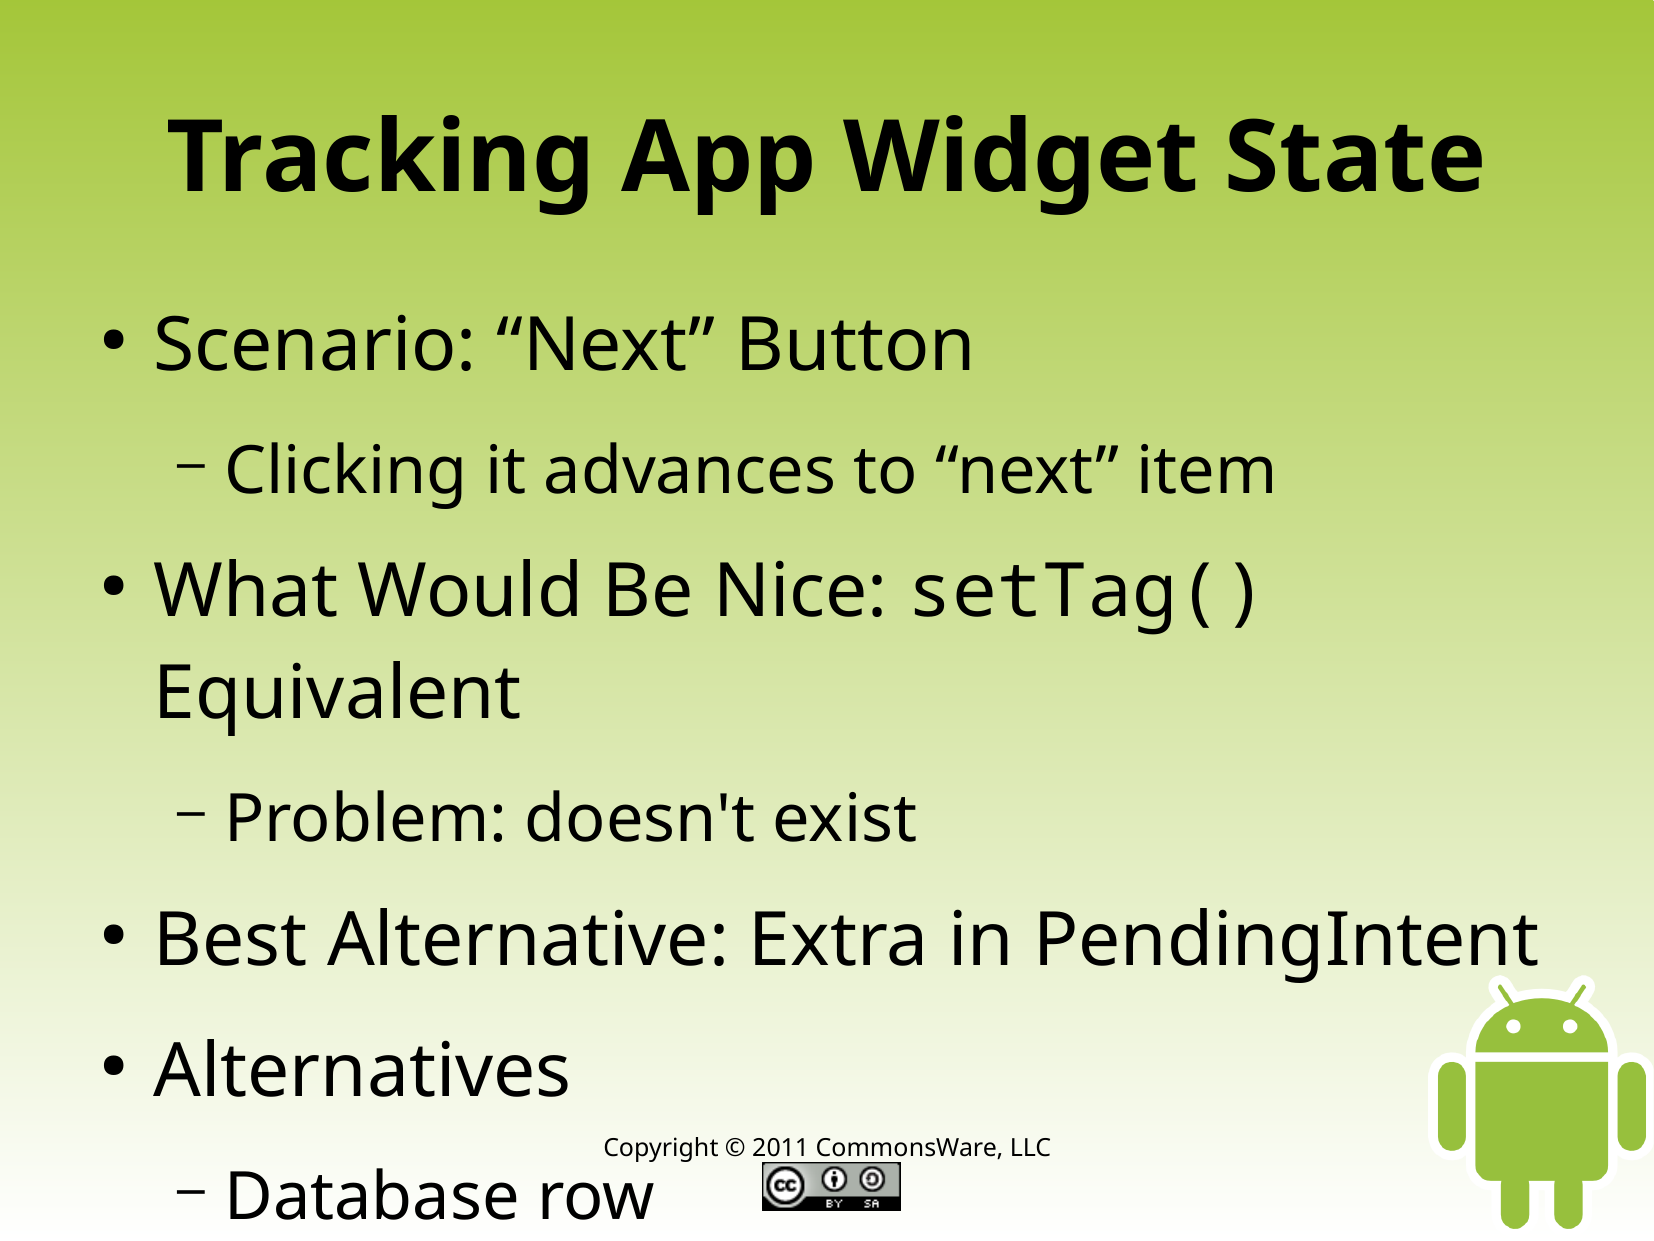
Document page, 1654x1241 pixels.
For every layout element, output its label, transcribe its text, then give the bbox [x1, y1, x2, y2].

picture [1428, 975, 1654, 1238]
title Tracking App Widget State [82, 49, 1571, 257]
picture [762, 1173, 901, 1211]
list Scenario: “Next” Button Clicking it advances to “next” item What Would Be Nice: setTag() Equivalent Problem: doesn't exist Best Alternative: Extra in PendingIntent Alternatives Database row Flat file [82, 290, 1571, 1173]
